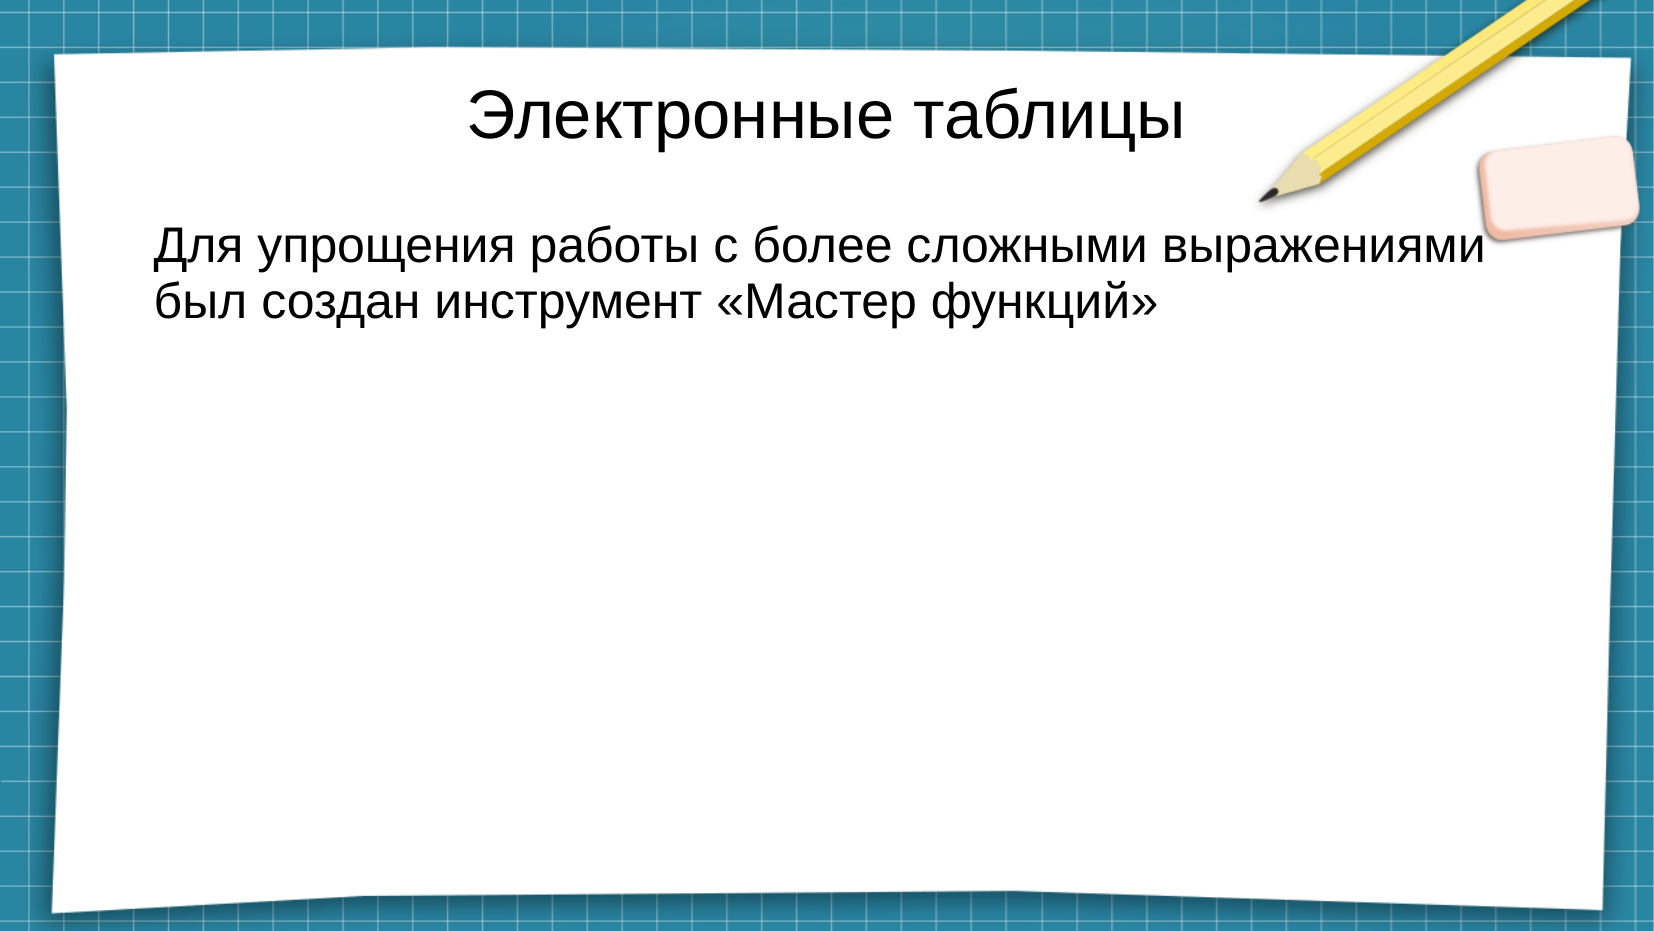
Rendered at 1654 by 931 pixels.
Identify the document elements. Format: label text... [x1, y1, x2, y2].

picture [0, 0, 1654, 931]
list Для упрощения работы с более сложными выражениями был создан инструмент «Мастер функций» [82, 217, 1571, 758]
title Электронные таблицы [82, 37, 1571, 193]
